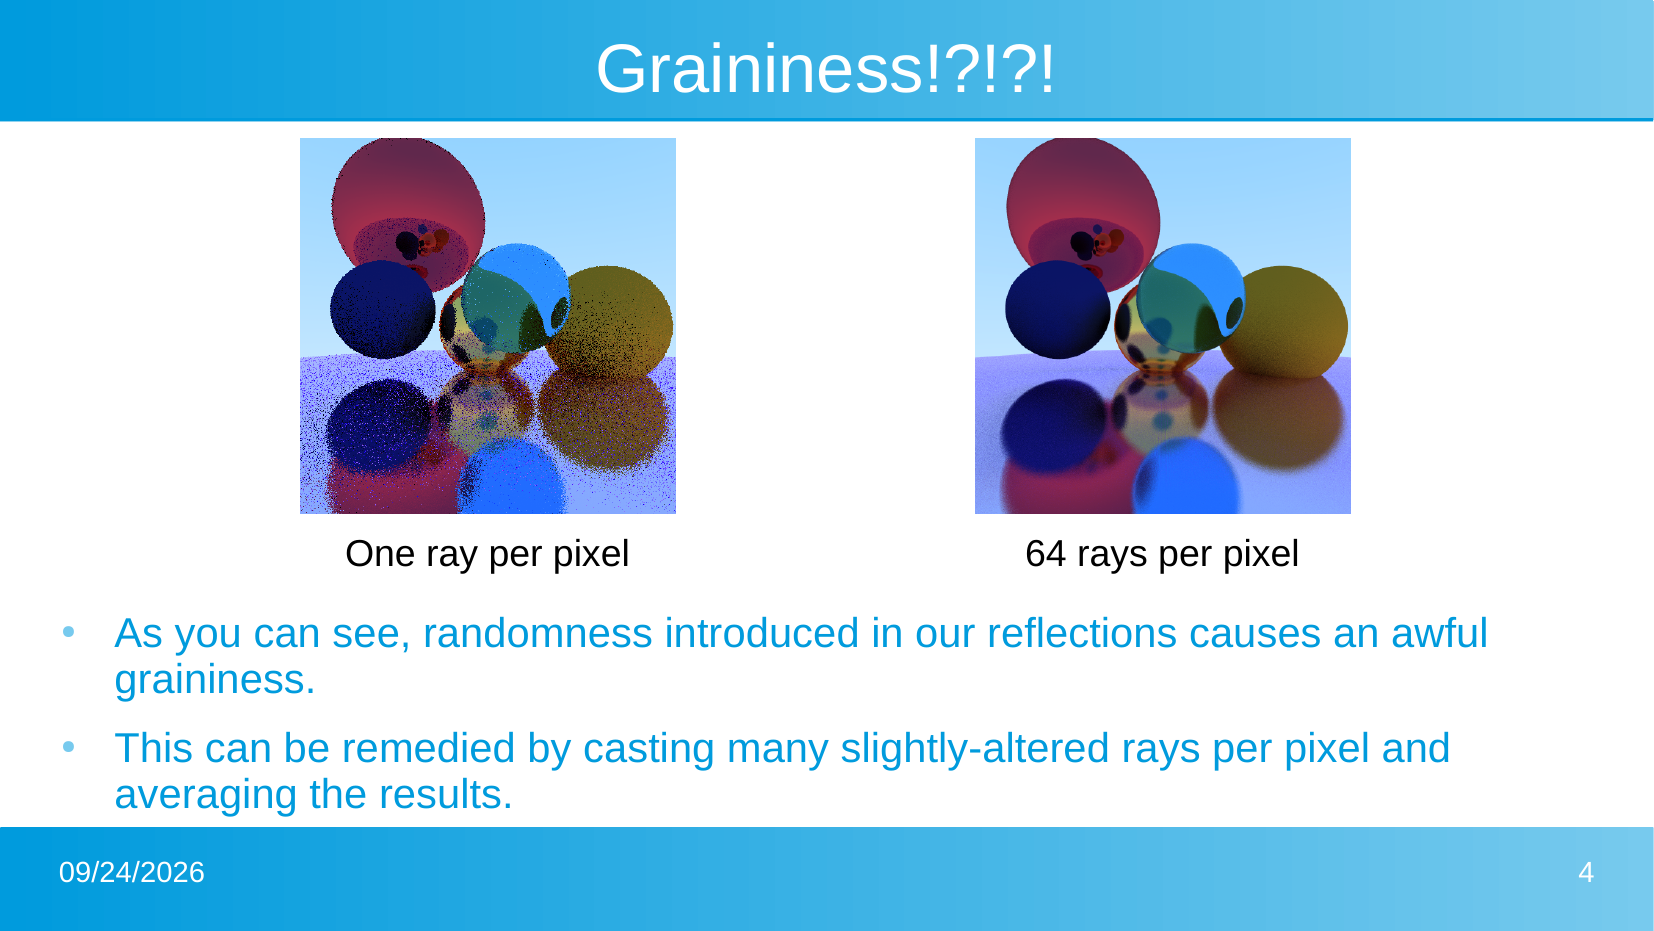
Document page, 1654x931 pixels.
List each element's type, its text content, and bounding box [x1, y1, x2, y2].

text_box One ray per pixel [300, 525, 676, 582]
picture [975, 138, 1351, 514]
picture [300, 138, 676, 514]
list As you can see, randomness introduced in our reflections causes an awful graininess. This can be remedied by casting many slightly-altered rays per pixel and averaging the results. [43, 609, 1579, 685]
text_box 64 rays per pixel [975, 525, 1351, 582]
title Graininess!?!?! [59, 29, 1595, 108]
